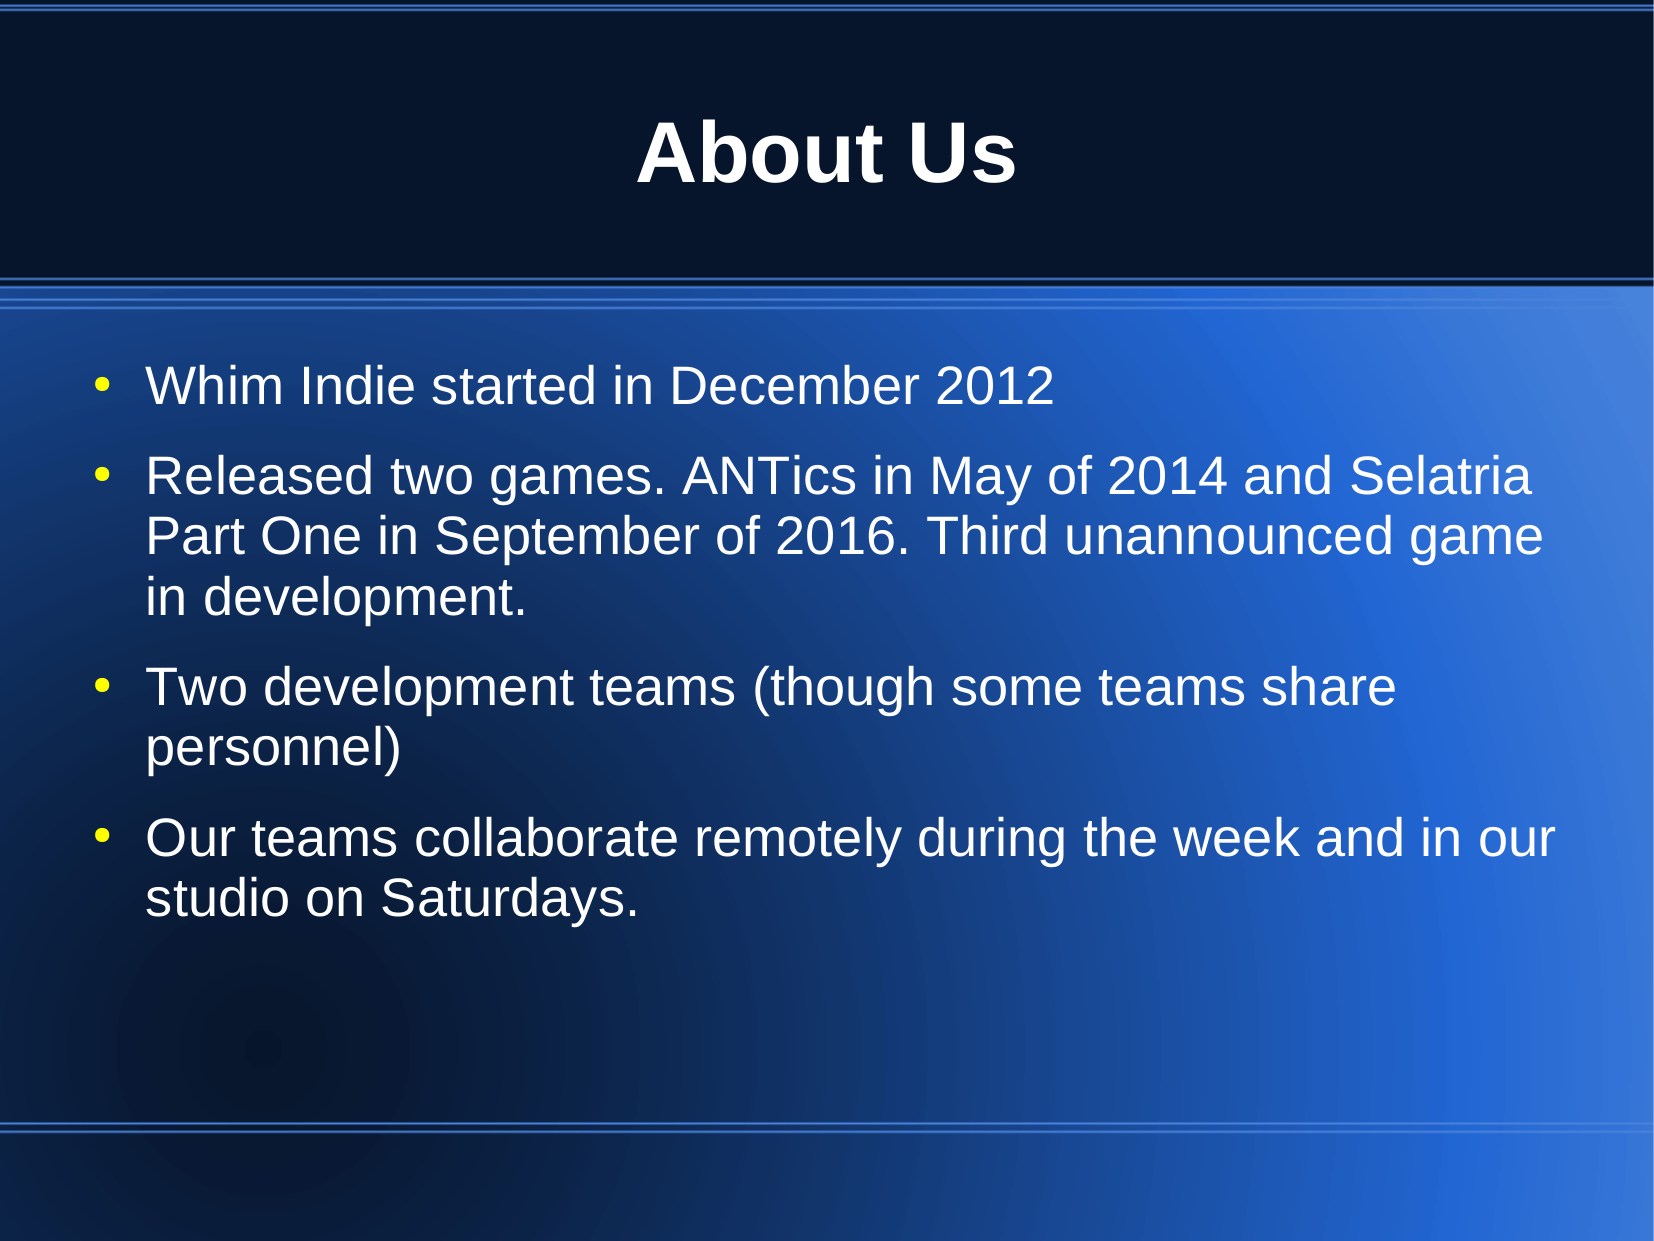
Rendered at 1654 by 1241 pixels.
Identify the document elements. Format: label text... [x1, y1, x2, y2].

picture [0, 0, 1654, 1241]
list Whim Indie started in December 2012 Released two games. ANTics in May of 2014 and Selatria Part One in September of 2016. Third unannounced game in development. Two development teams (though some teams share personnel) Our teams collaborate remotely during the week and in our studio on Saturdays. [75, 355, 1571, 1058]
title About Us [82, 49, 1571, 257]
